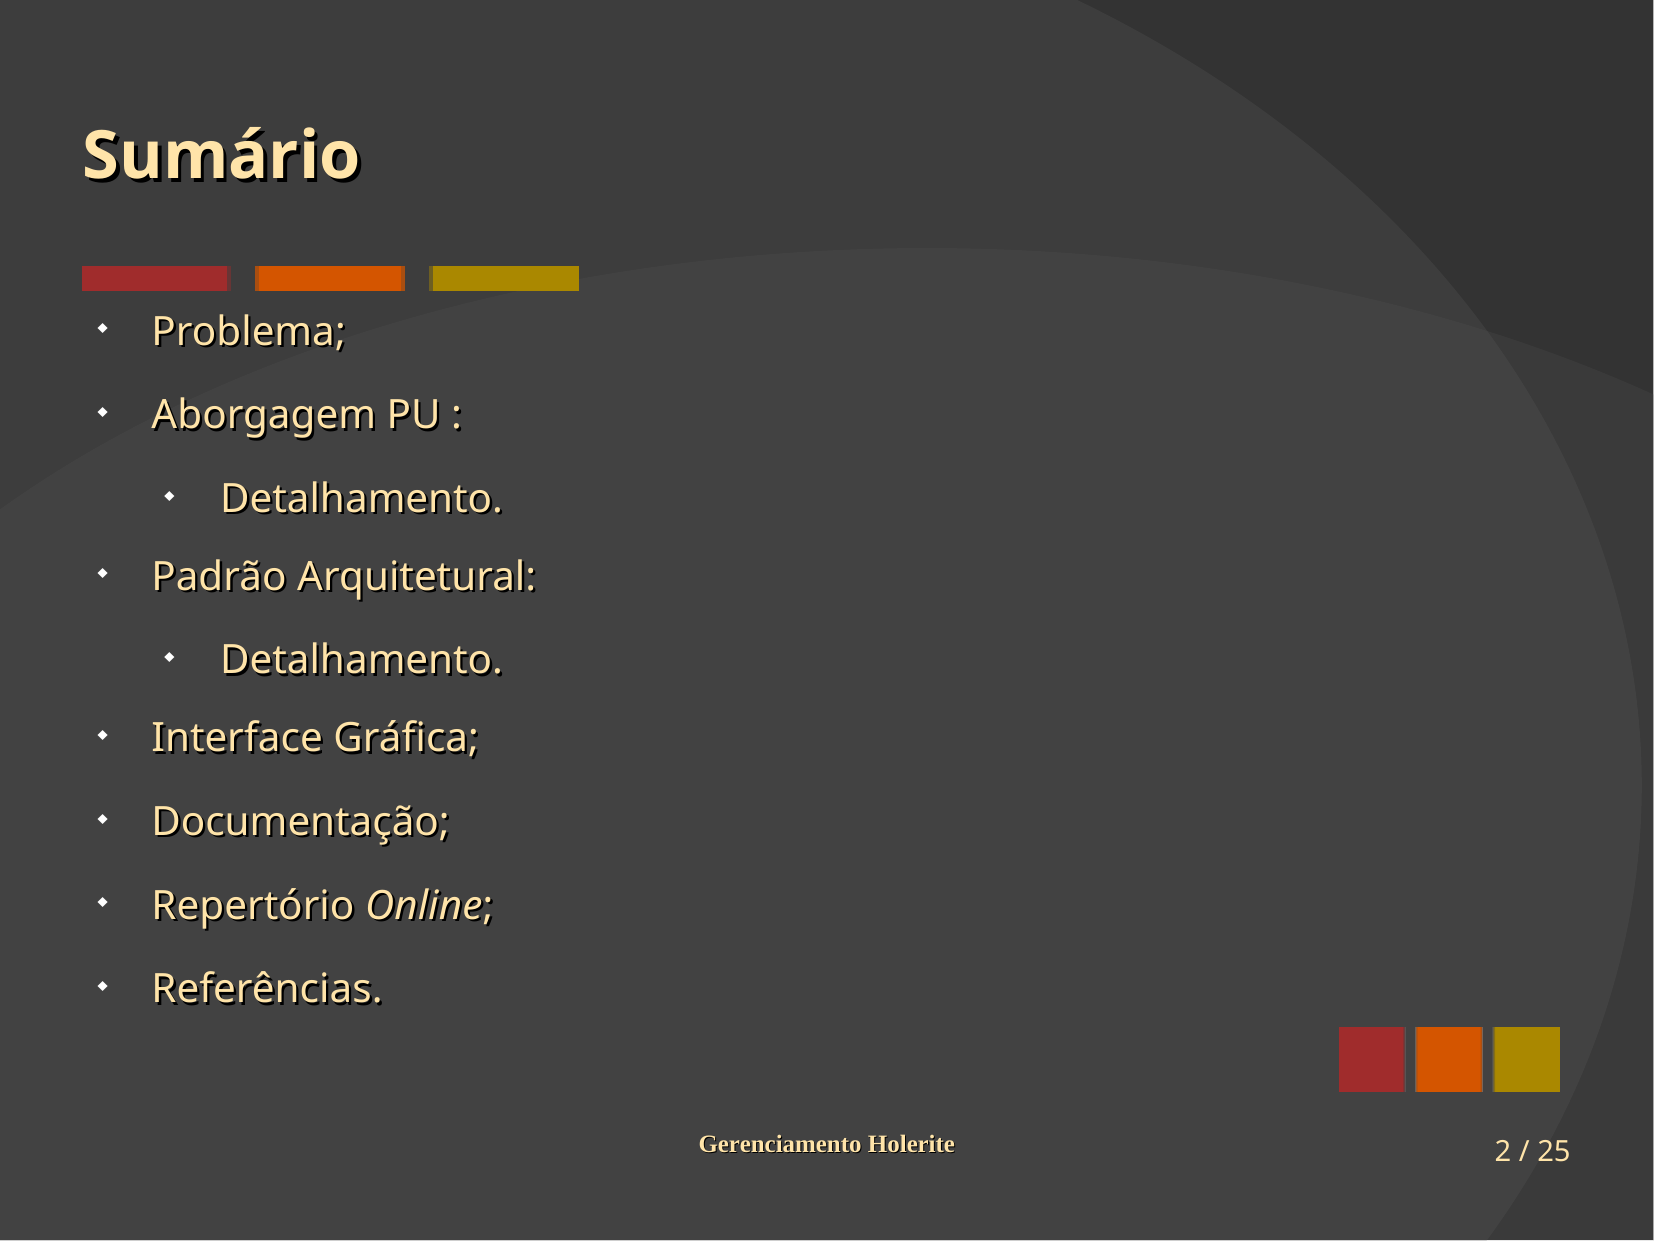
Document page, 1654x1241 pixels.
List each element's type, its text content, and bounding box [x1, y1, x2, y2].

picture [82, 266, 579, 291]
title Sumário [82, 49, 1571, 257]
list Problema; Aborgagem PU : Detalhamento. Padrão Arquitetural: Detalhamento. Interface Gráfica; Documentação; Repertório Online; Referências. [82, 302, 1571, 1022]
picture [1339, 1027, 1560, 1092]
